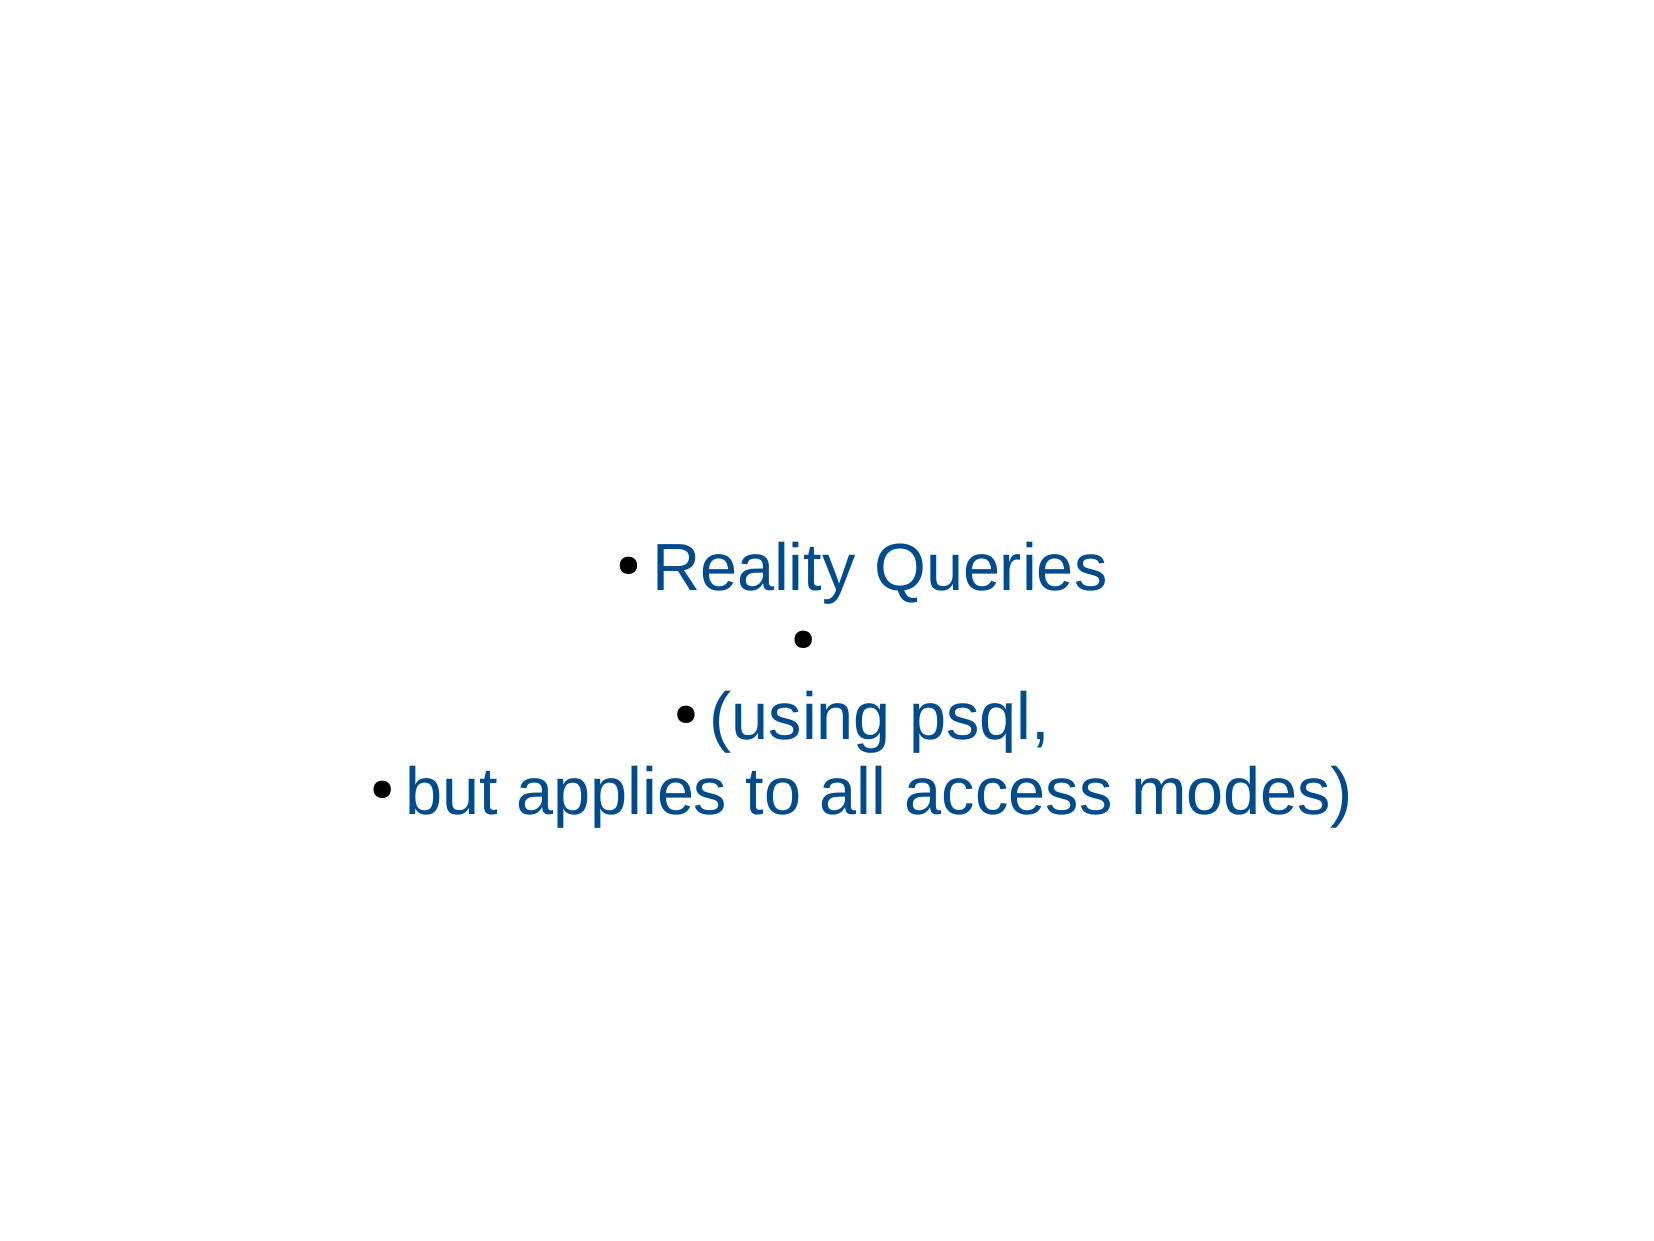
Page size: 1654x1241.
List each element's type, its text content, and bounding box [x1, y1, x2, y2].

subtitle Reality Queries (using psql, but applies to all access modes) [29, 206, 1625, 1152]
